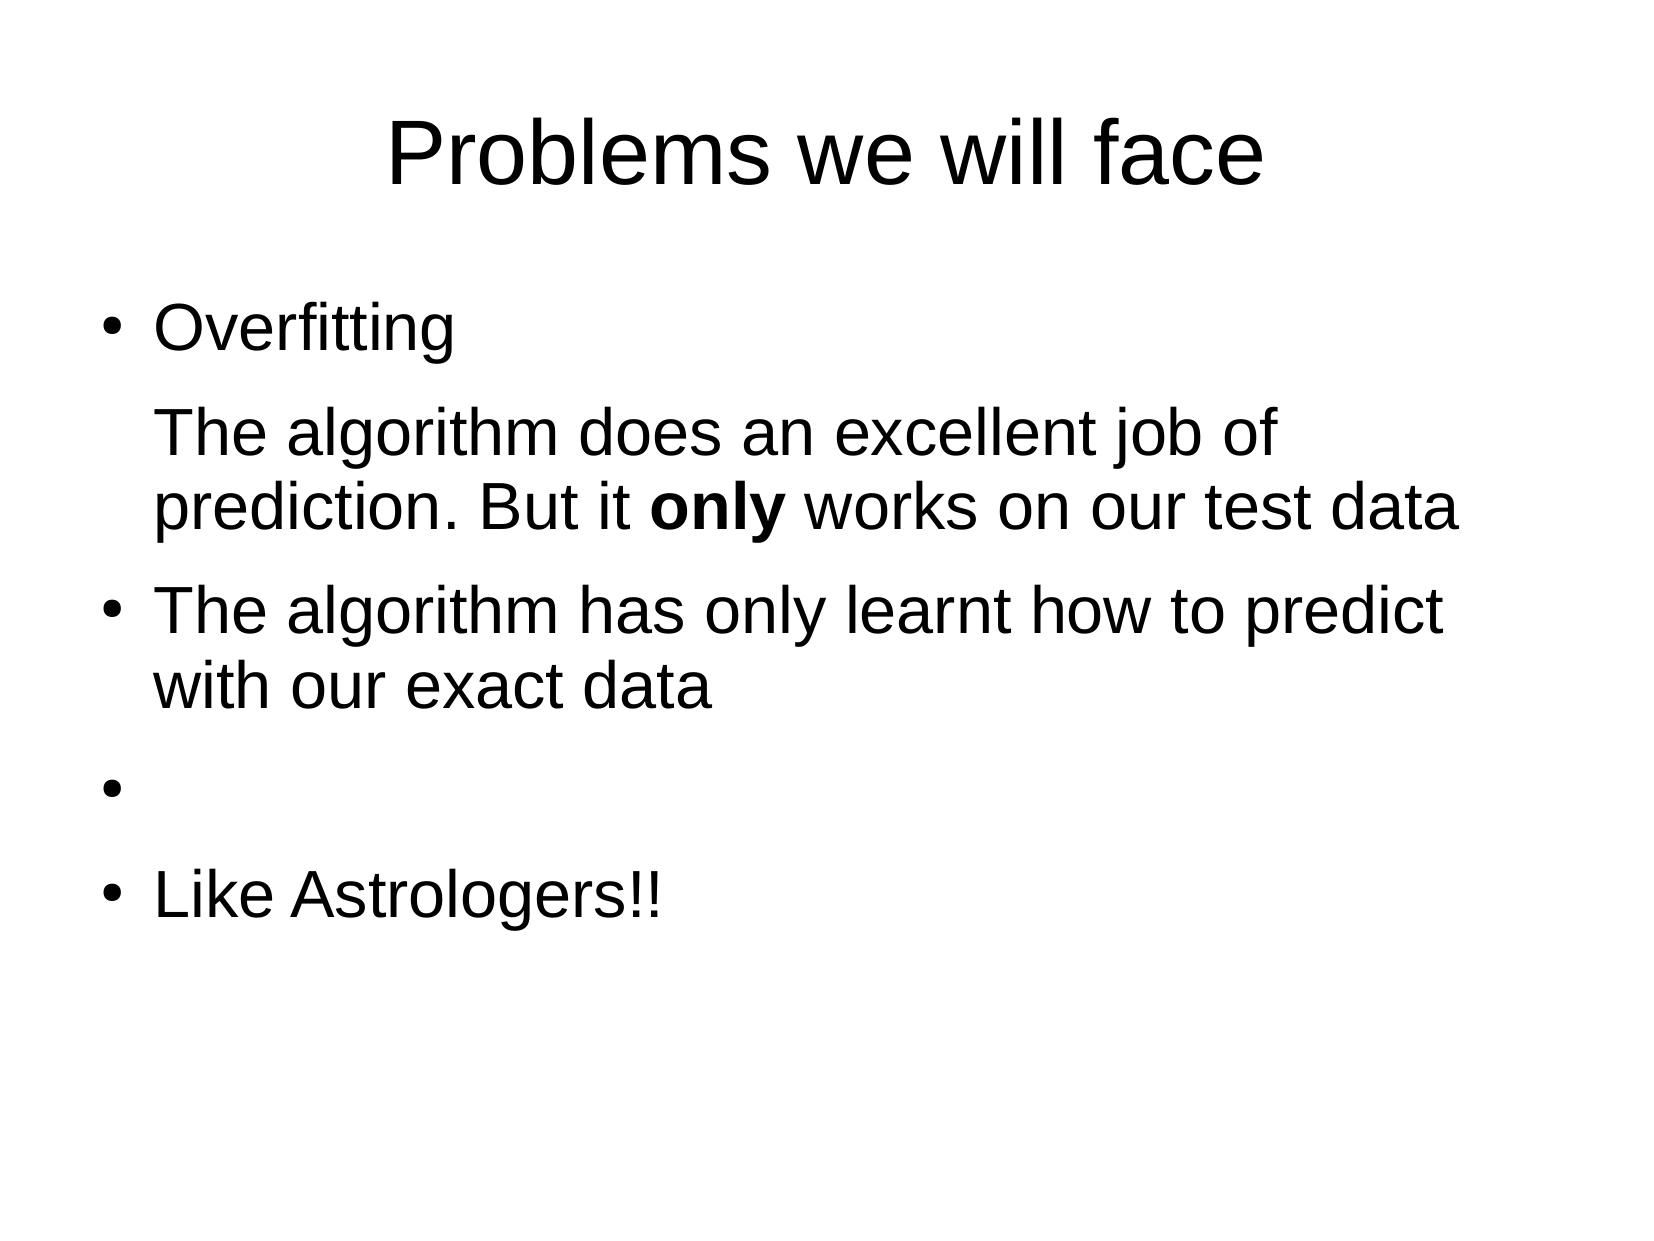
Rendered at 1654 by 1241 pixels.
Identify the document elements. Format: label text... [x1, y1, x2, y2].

list Overfitting The algorithm does an excellent job of prediction. But it only works on our test data The algorithm has only learnt how to predict with our exact data Like Astrologers!! [82, 290, 1571, 1109]
title Problems we will face [82, 49, 1571, 257]
